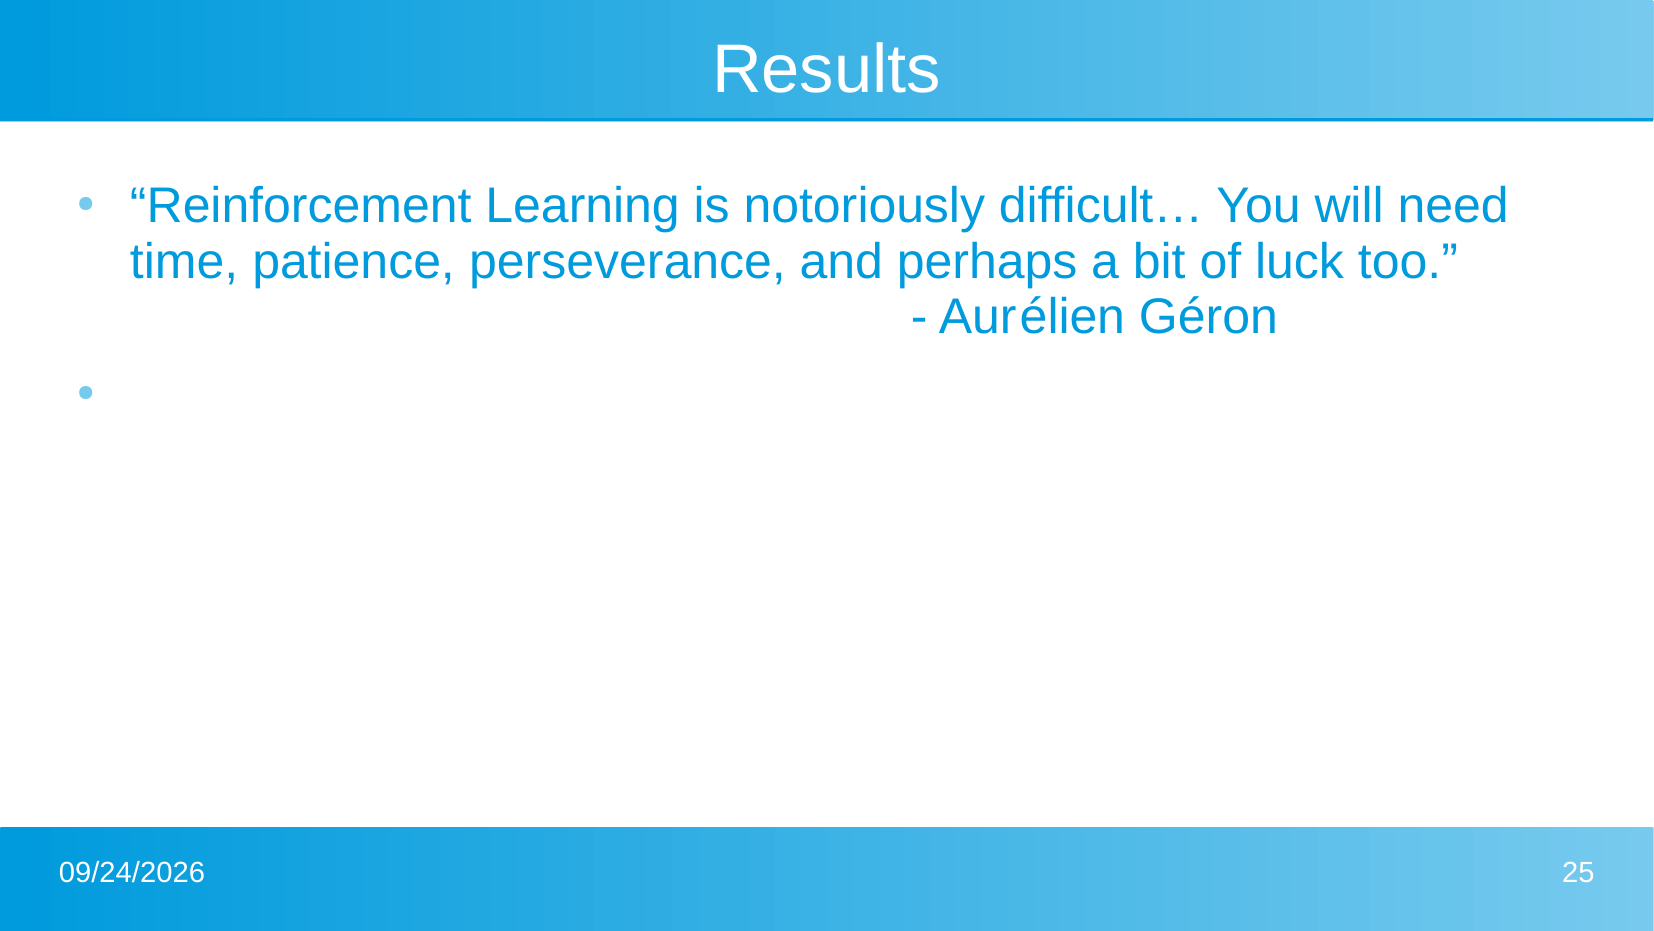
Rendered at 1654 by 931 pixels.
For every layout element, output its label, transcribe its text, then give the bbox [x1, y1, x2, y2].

title Results [59, 29, 1595, 108]
list “Reinforcement Learning is notoriously difficult… You will need time, patience, perseverance, and perhaps a bit of luck too.” - Aurélien Géron [59, 177, 1595, 768]
